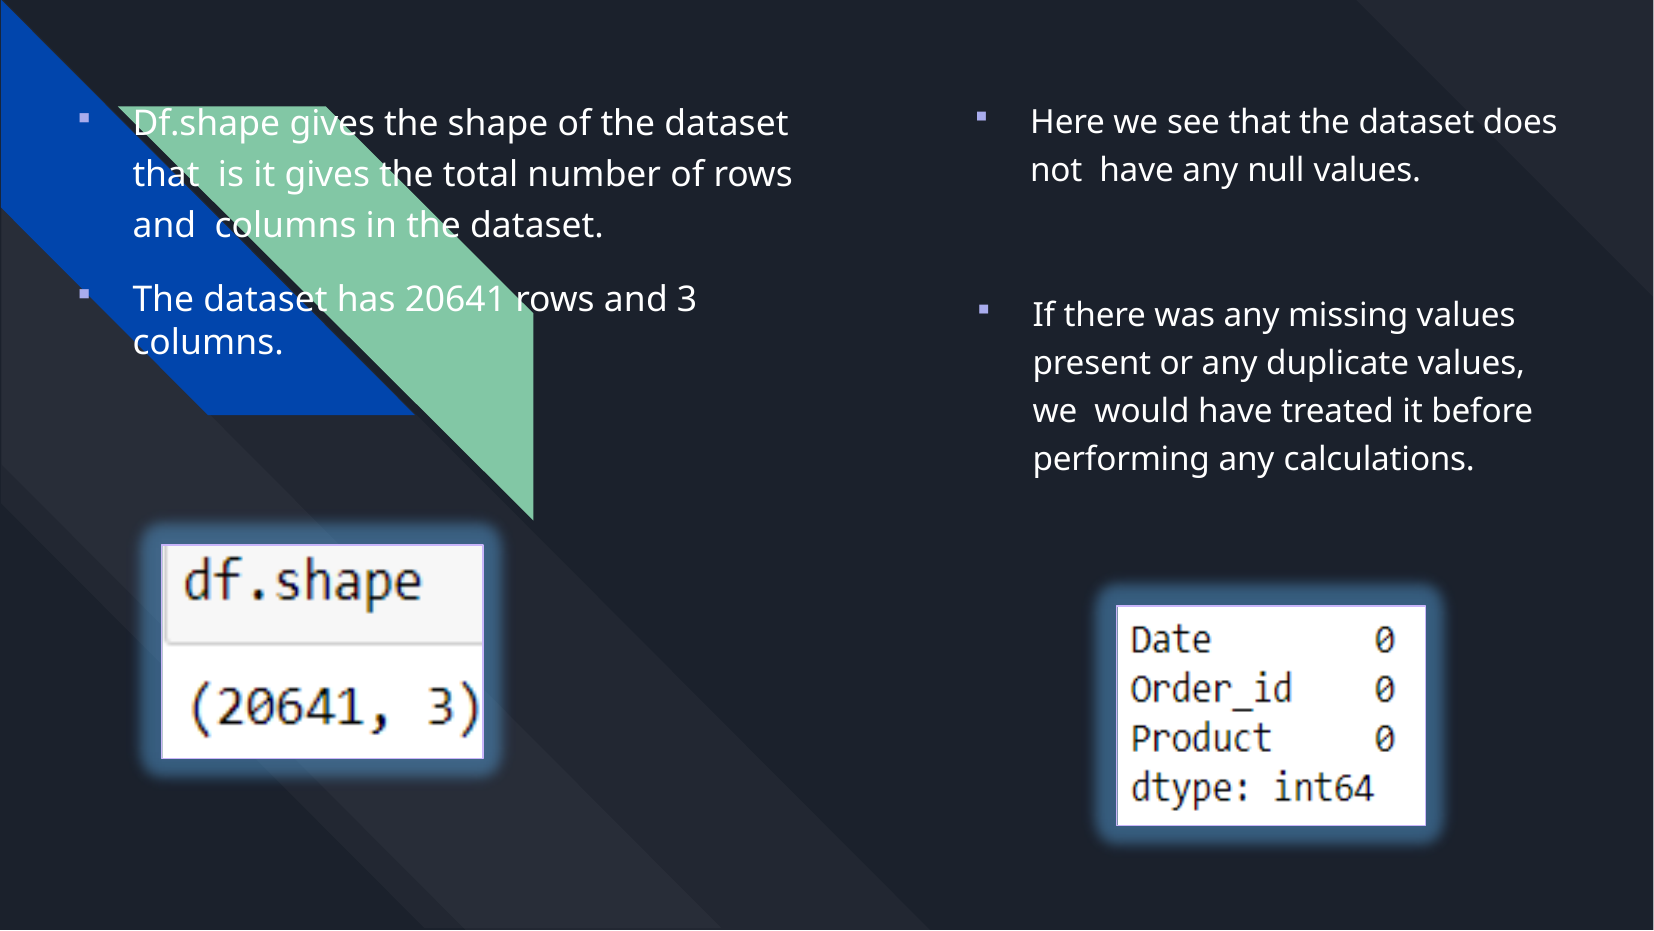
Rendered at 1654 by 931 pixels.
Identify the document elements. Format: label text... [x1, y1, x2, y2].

text_box [1078, 567, 1463, 863]
text_box [123, 506, 521, 796]
text_box Df.shape gives the shape of the dataset that is it gives the total number of rows and columns in the dataset. The dataset has 20641 rows and 3 columns. [74, 89, 813, 362]
text_box If there was any missing values present or any duplicate values, we would have treated it before performing any calculations. [974, 283, 1558, 478]
text_box Here we see that the dataset does not have any null values. [972, 90, 1580, 189]
